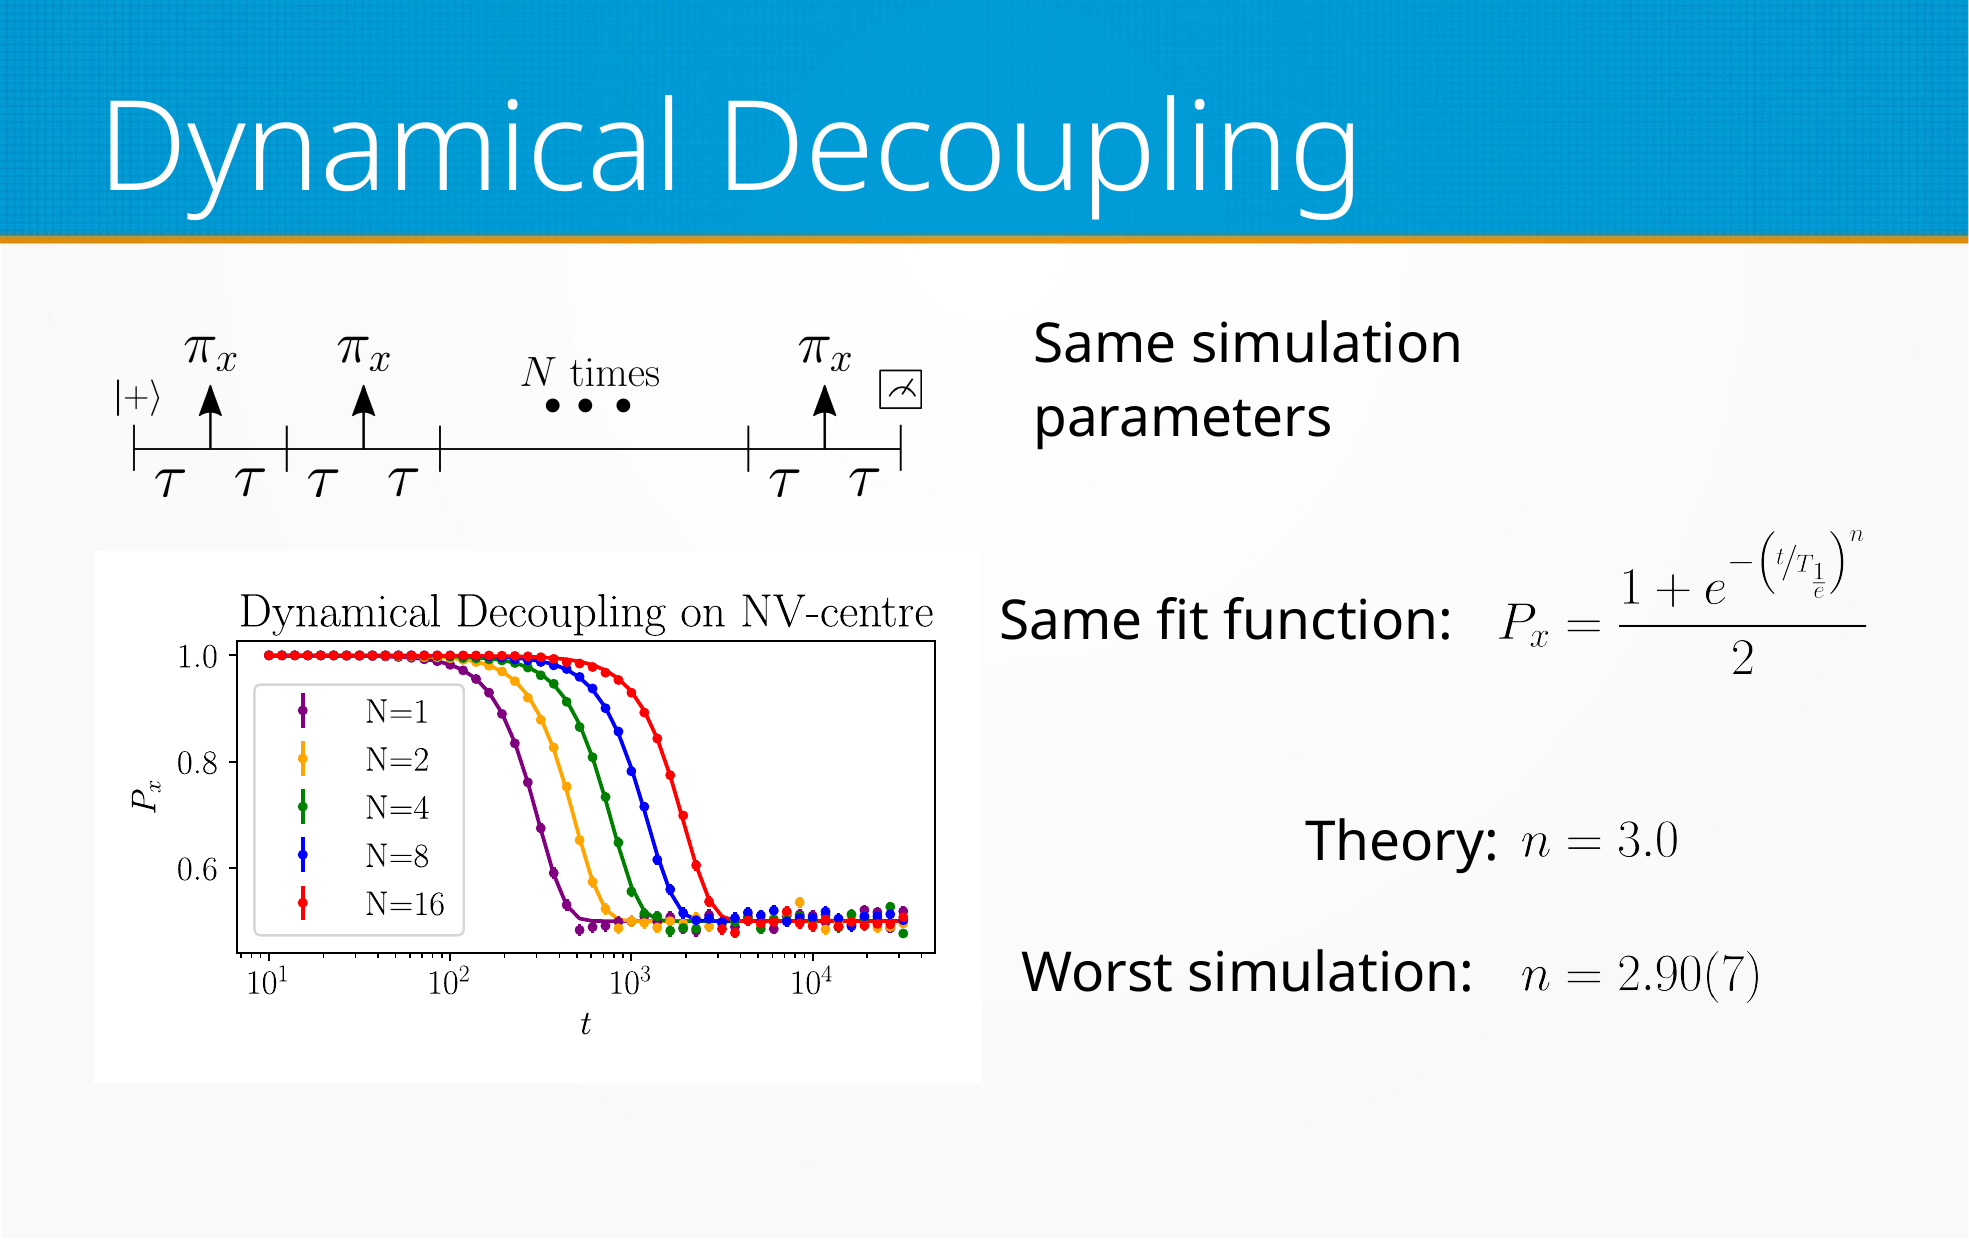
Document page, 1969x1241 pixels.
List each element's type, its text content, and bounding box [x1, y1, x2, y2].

text_box Theory: [1299, 767, 1571, 910]
text_box Same simulation parameters [1027, 307, 1760, 450]
picture [0, 233, 1969, 1241]
title Dynamical Decoupling [98, 19, 1870, 227]
text_box Worst simulation: [1015, 885, 1512, 1054]
text_box Same fit function: [993, 578, 1499, 657]
